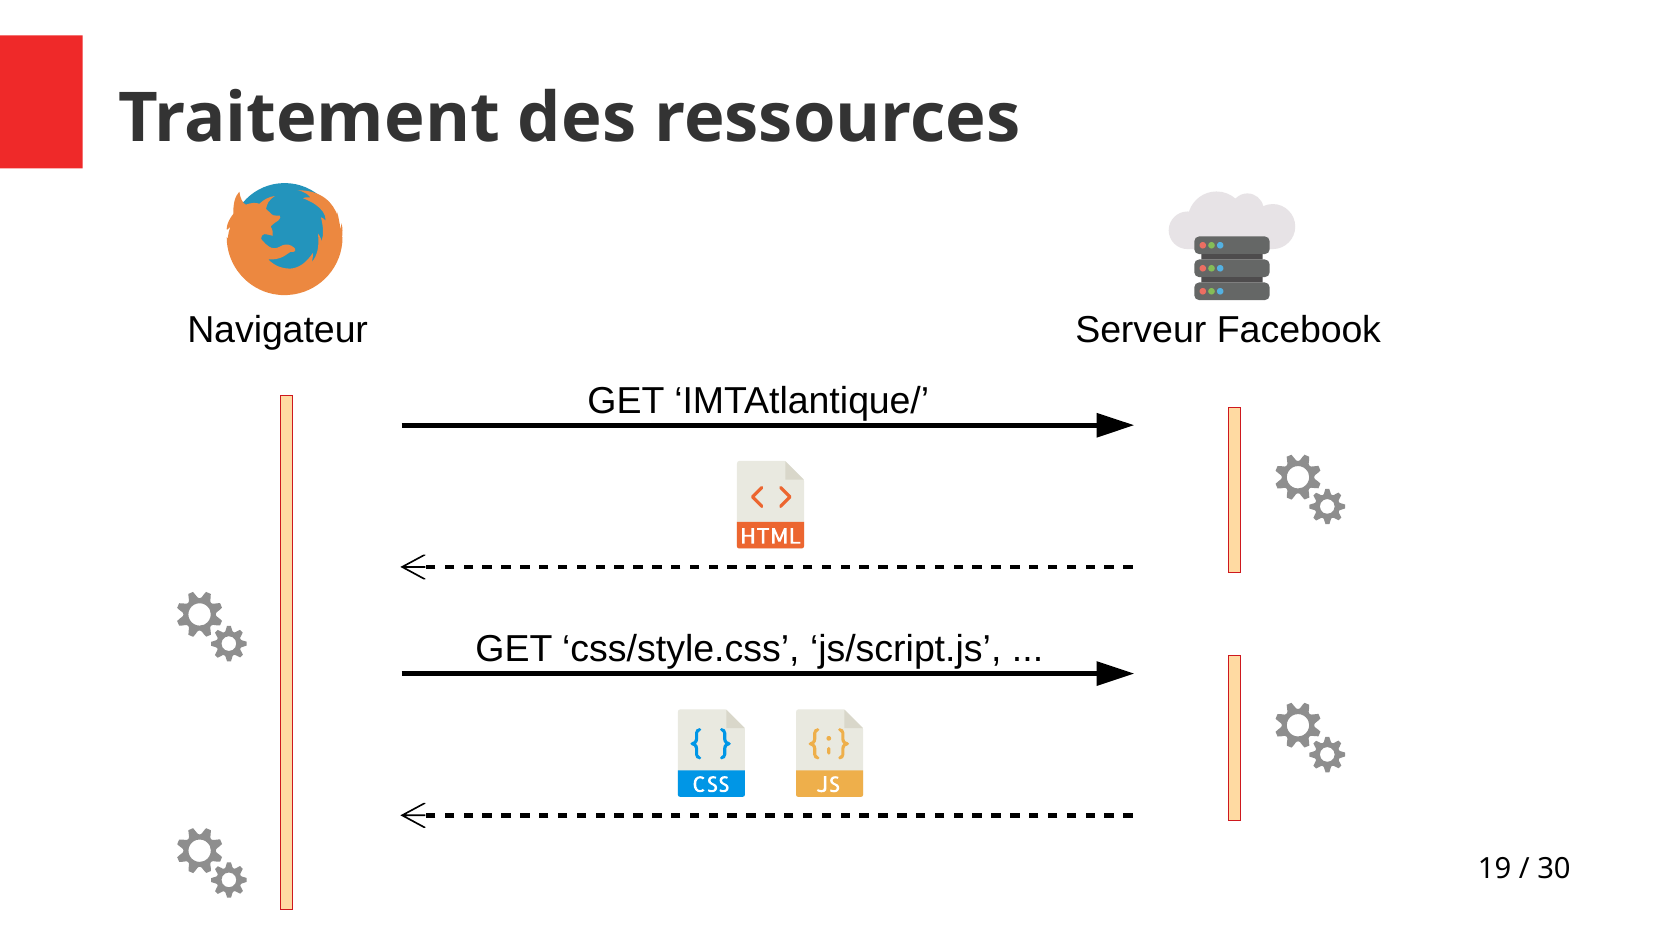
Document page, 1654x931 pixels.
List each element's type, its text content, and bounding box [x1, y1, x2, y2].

text_box GET ‘css/style.css’, ‘js/script.js’, ... [460, 620, 1087, 720]
title Traitement des ressources [118, 37, 1571, 193]
text_box GET ‘IMTAtlantique/’ [572, 372, 951, 471]
picture [785, 708, 875, 798]
picture [1275, 454, 1346, 525]
picture [226, 183, 343, 296]
picture [1164, 178, 1300, 301]
picture [725, 471, 815, 550]
picture [720, 777, 728, 791]
text_box [1228, 655, 1241, 821]
picture [177, 828, 247, 898]
picture [694, 777, 703, 792]
text_box Serveur Facebook [1039, 301, 1418, 400]
picture [709, 777, 716, 792]
picture [177, 591, 247, 662]
text_box [1228, 407, 1241, 573]
text_box [280, 395, 293, 910]
picture [666, 720, 756, 798]
text_box Navigateur [129, 301, 426, 373]
picture [1275, 702, 1346, 773]
